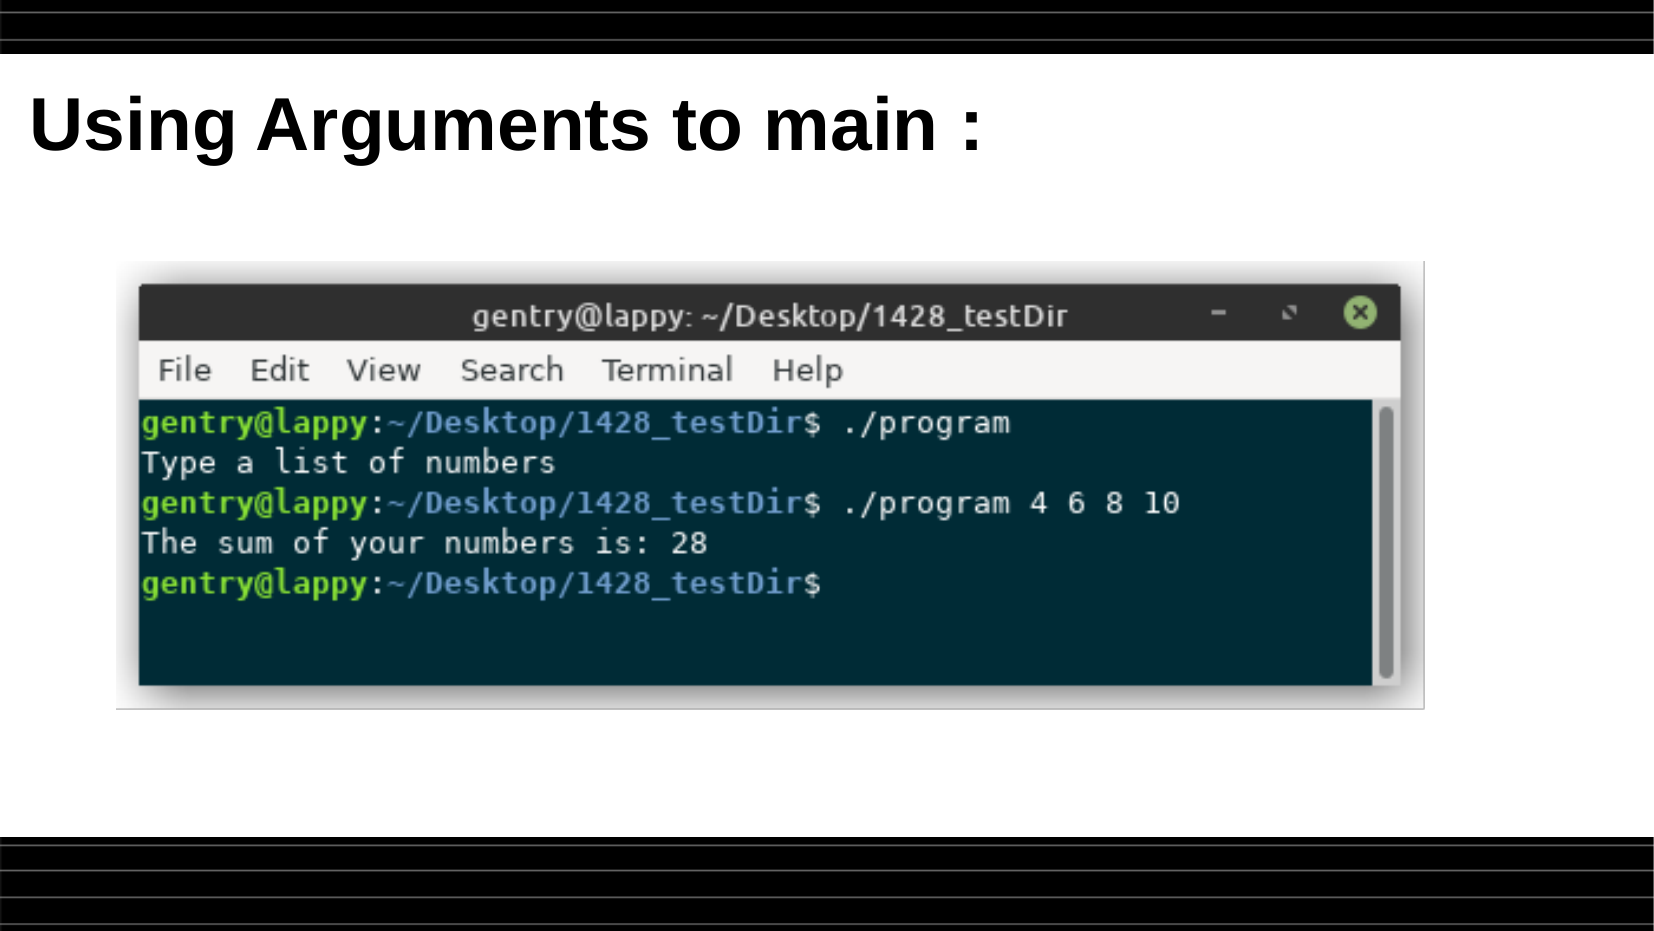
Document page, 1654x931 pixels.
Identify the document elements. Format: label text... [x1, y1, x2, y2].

picture [0, 837, 1654, 931]
picture [116, 261, 1595, 751]
text_box Using Arguments to main : [15, 75, 1546, 174]
picture [0, 0, 1654, 54]
